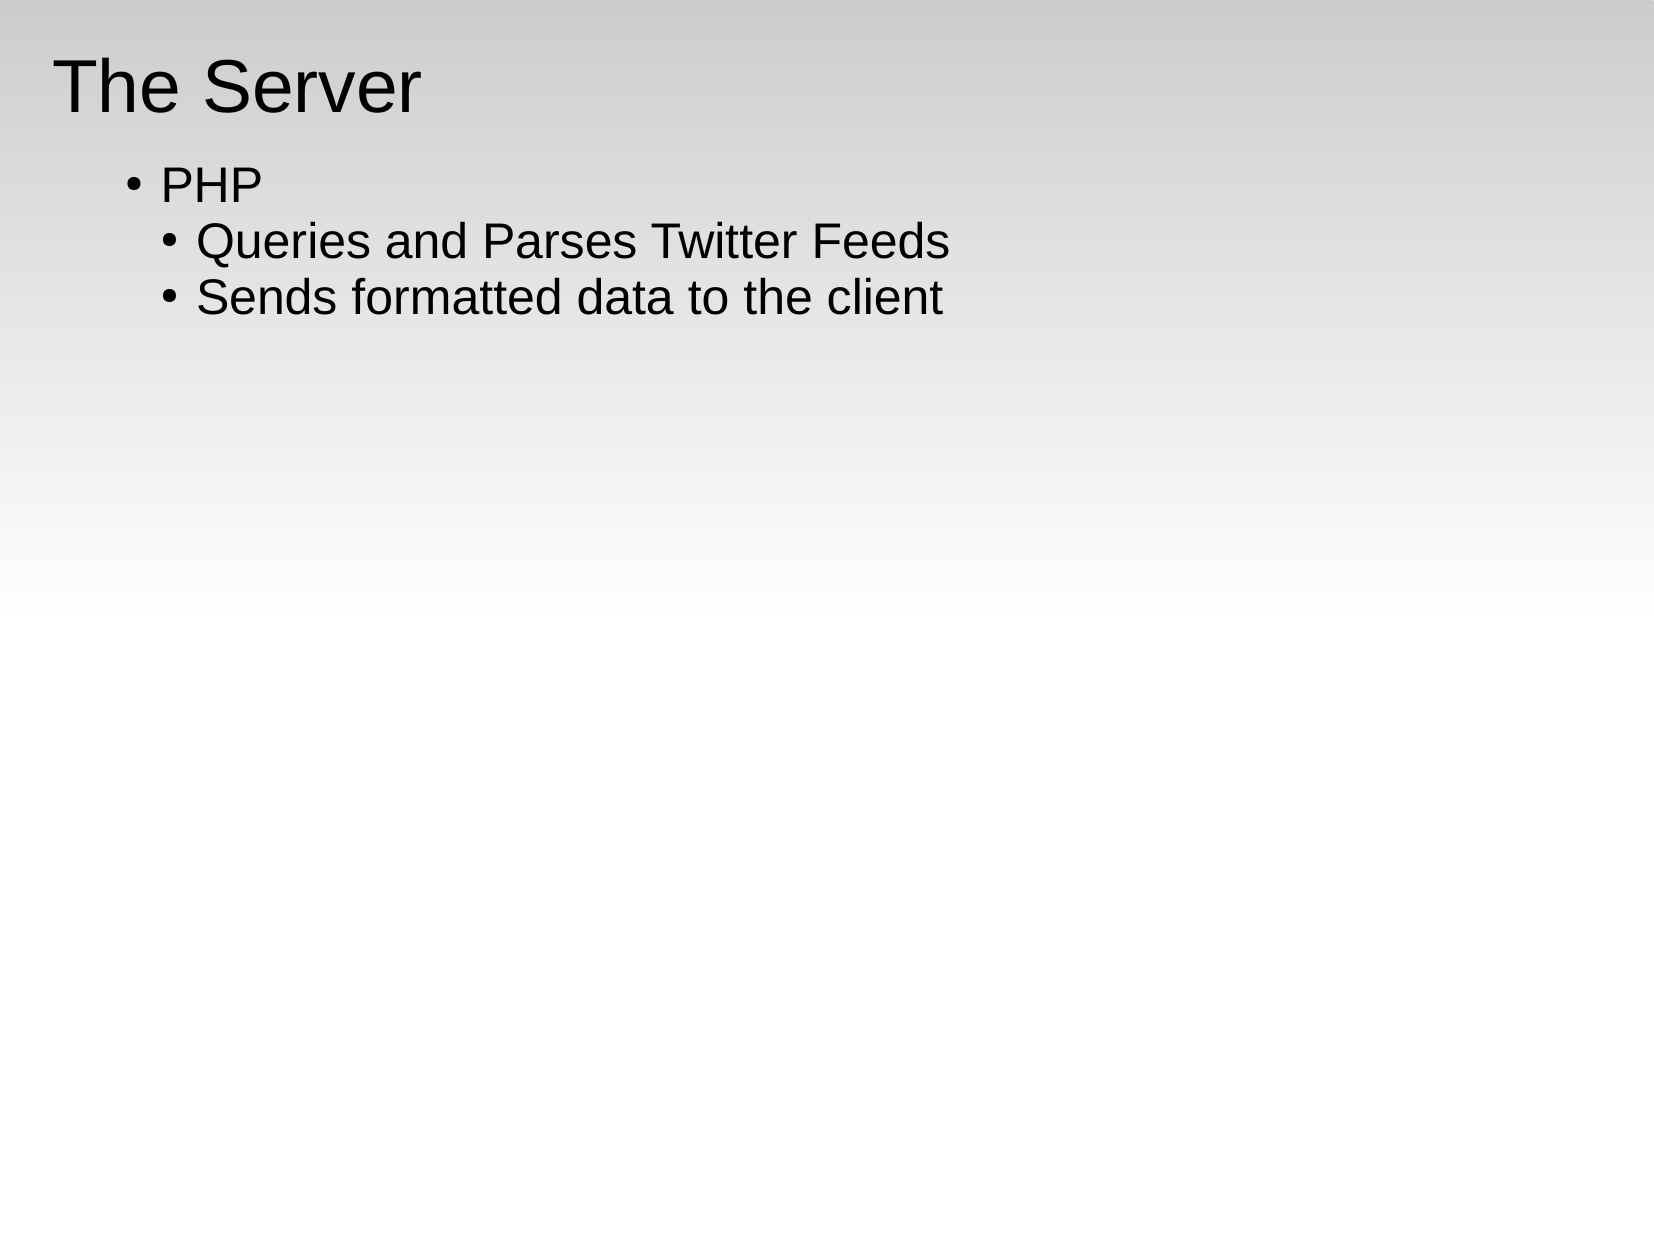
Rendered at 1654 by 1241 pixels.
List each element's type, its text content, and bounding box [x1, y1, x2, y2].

text_box The Server [37, 37, 439, 137]
text_box PHP Queries and Parses Twitter Feeds Sends formatted data to the client [75, 150, 1576, 1163]
